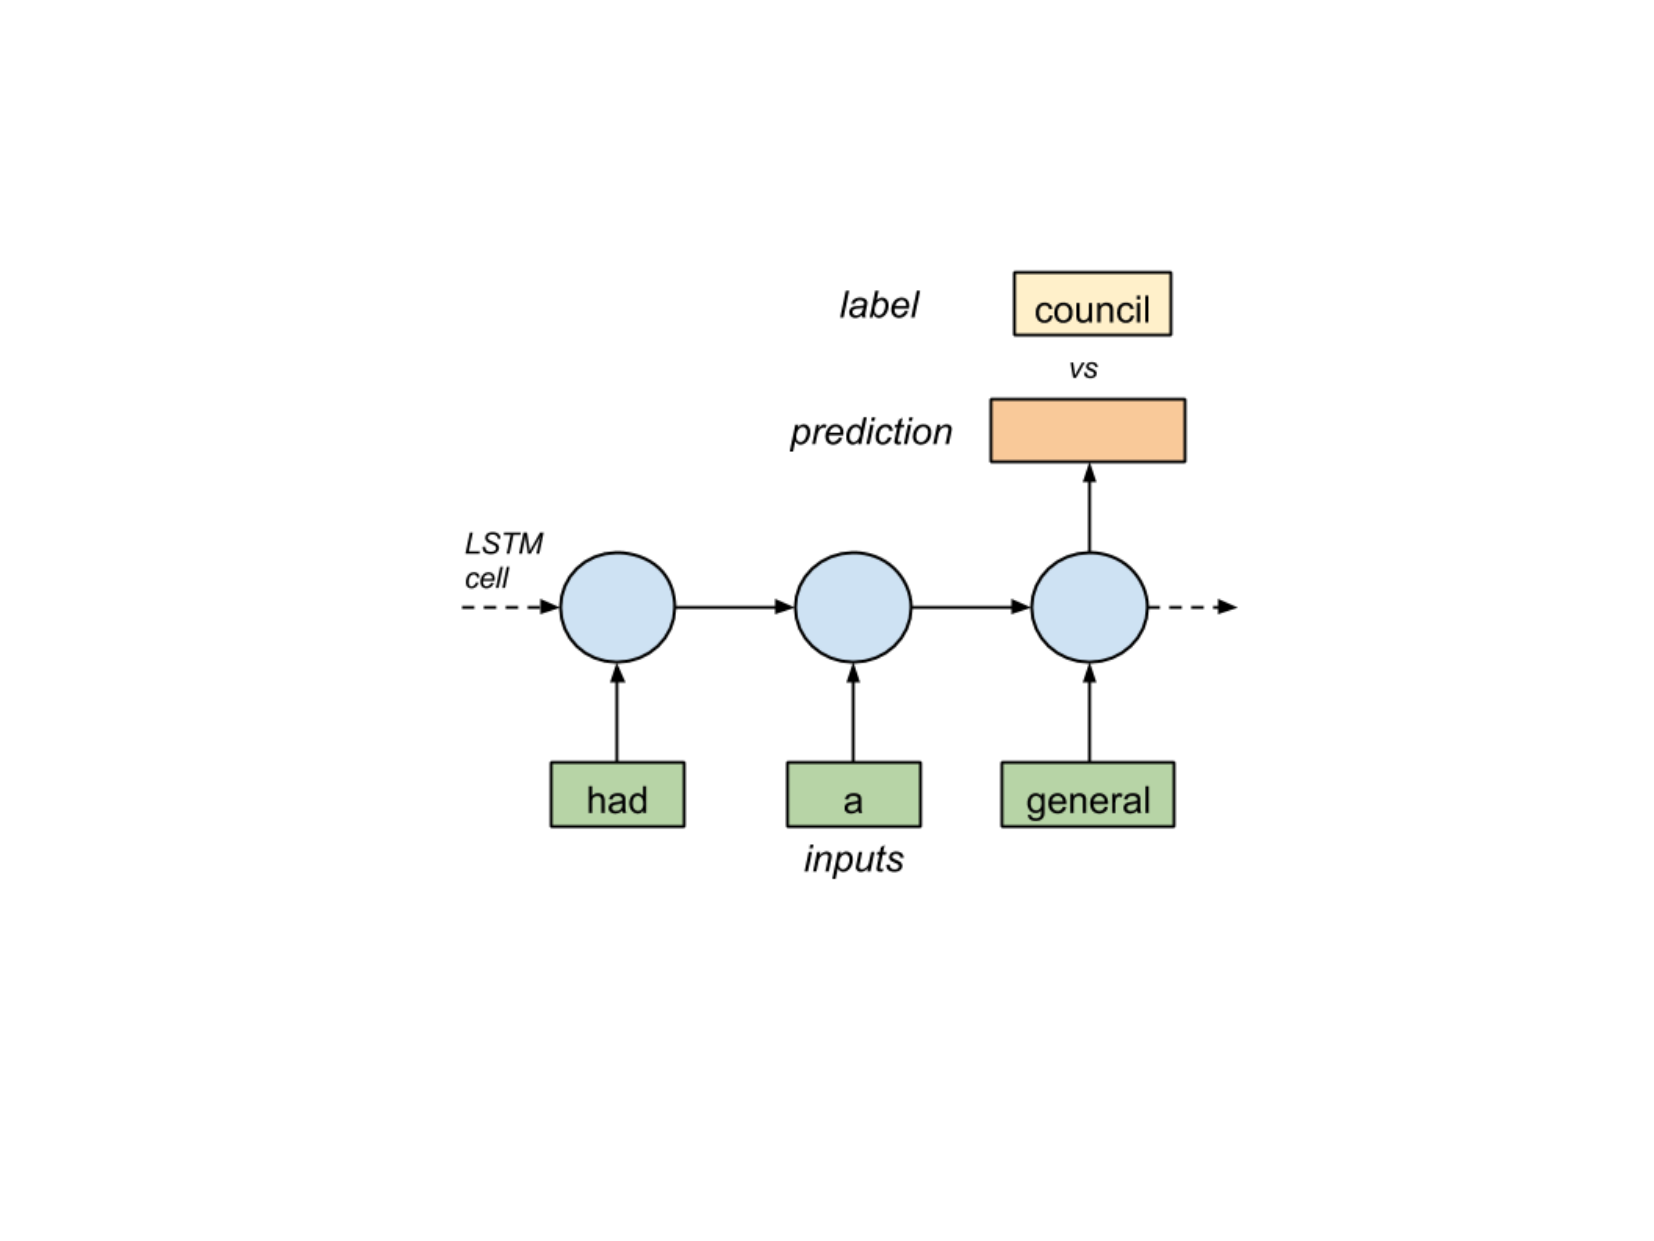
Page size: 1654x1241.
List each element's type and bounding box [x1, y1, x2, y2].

picture [460, 264, 1241, 898]
